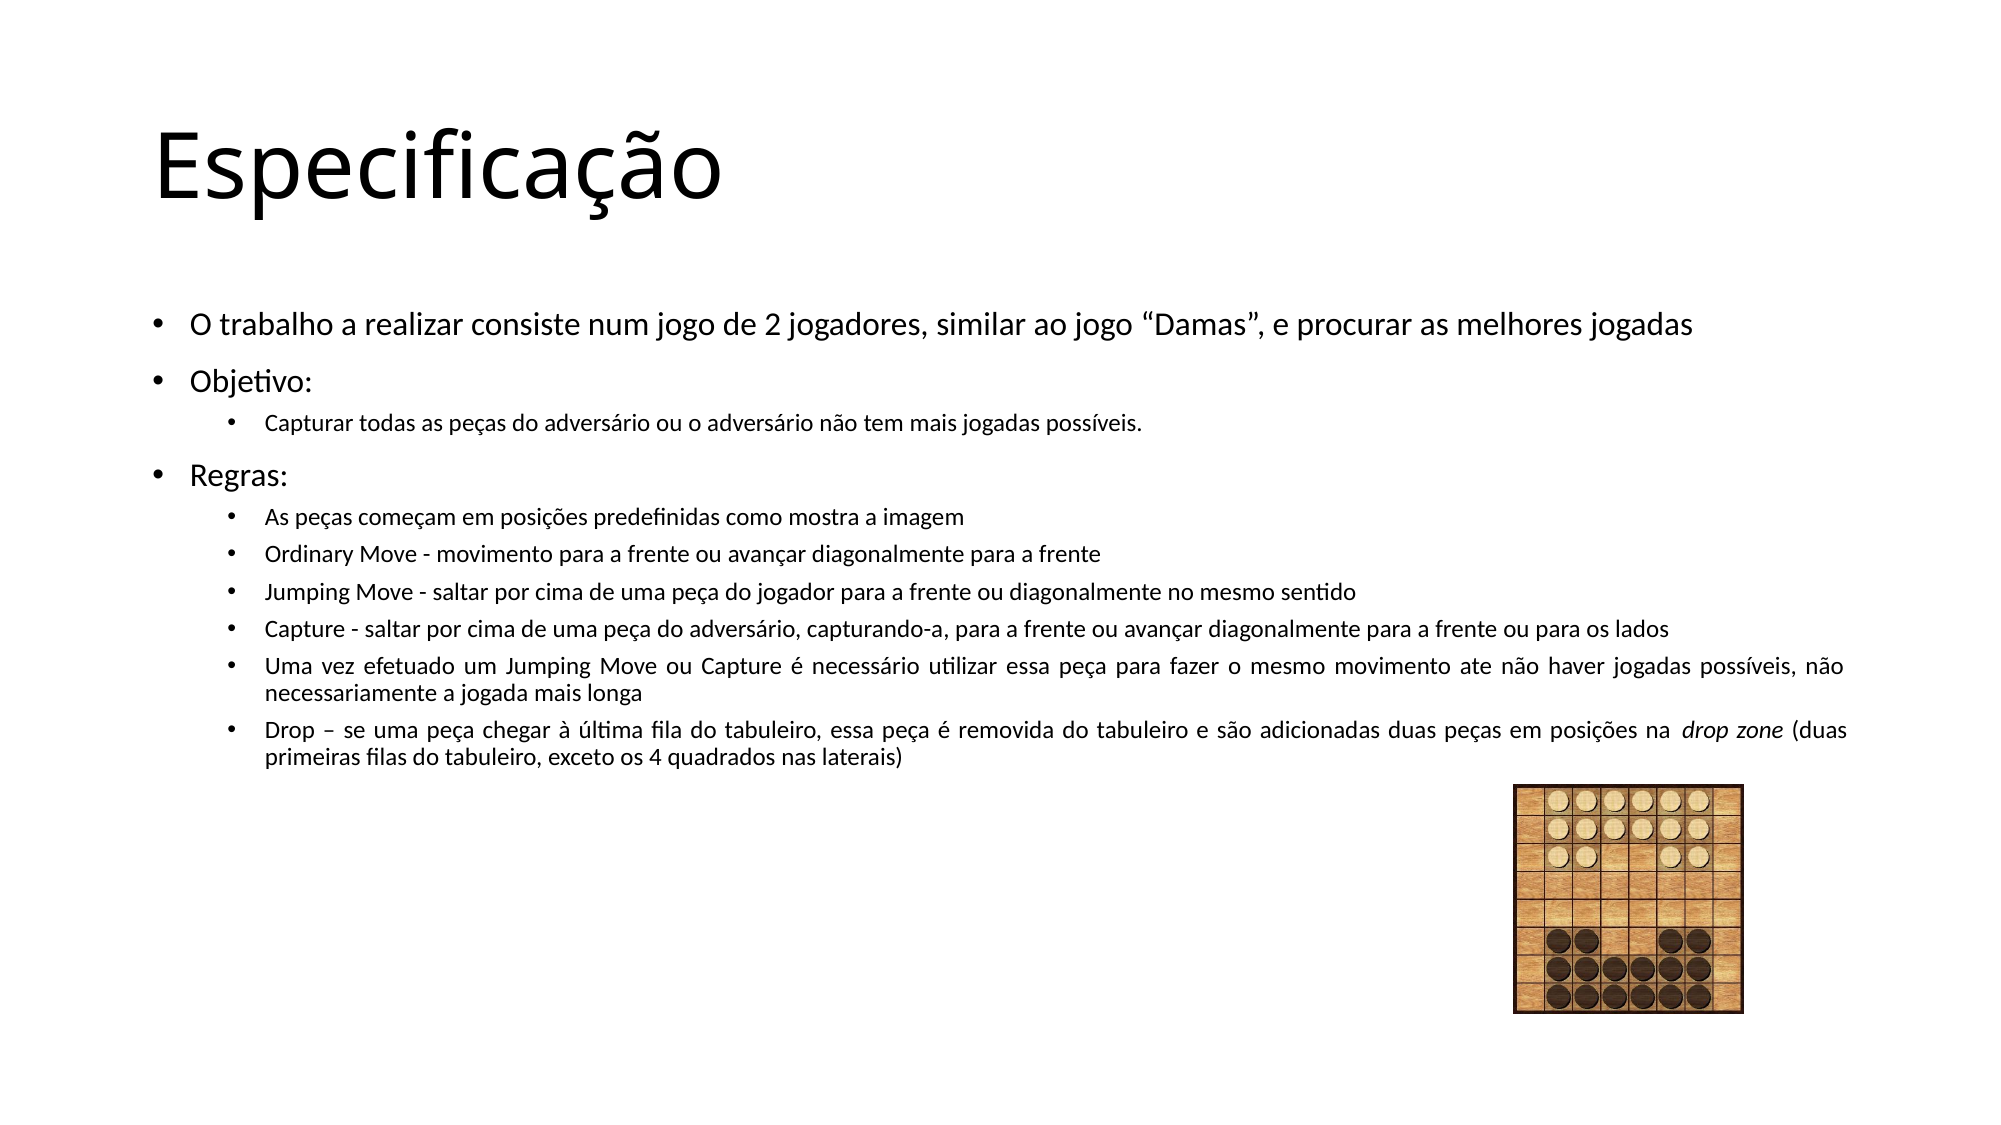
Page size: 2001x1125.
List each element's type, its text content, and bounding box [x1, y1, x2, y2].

list O trabalho a realizar consiste num jogo de 2 jogadores, similar ao jogo “Damas”, e procurar as melhores jogadas Objetivo: Capturar todas as peças do adversário ou o adversário não tem mais jogadas possíveis. Regras: As peças começam em posições predefinidas como mostra a imagem Ordinary Move - movimento para a frente ou avançar diagonalmente para a frente Jumping Move - saltar por cima de uma peça do jogador para a frente ou diagonalmente no mesmo sentido Capture - saltar por cima de uma peça do adversário, capturando-a, para a frente ou avançar diagonalmente para a frente ou para os lados Uma vez efetuado um Jumping Move ou Capture é necessário utilizar essa peça para fazer o mesmo movimento ate não haver jogadas possíveis, não necessariamente a jogada mais longa Drop – se uma peça chegar à última fila do tabuleiro, essa peça é removida do tabuleiro e são adicionadas duas peças em posições na drop zone (duas primeiras filas do tabuleiro, exceto os 4 quadrados nas laterais) [137, 299, 1863, 1014]
picture [1513, 784, 1744, 1014]
title Especificação [137, 59, 1863, 278]
